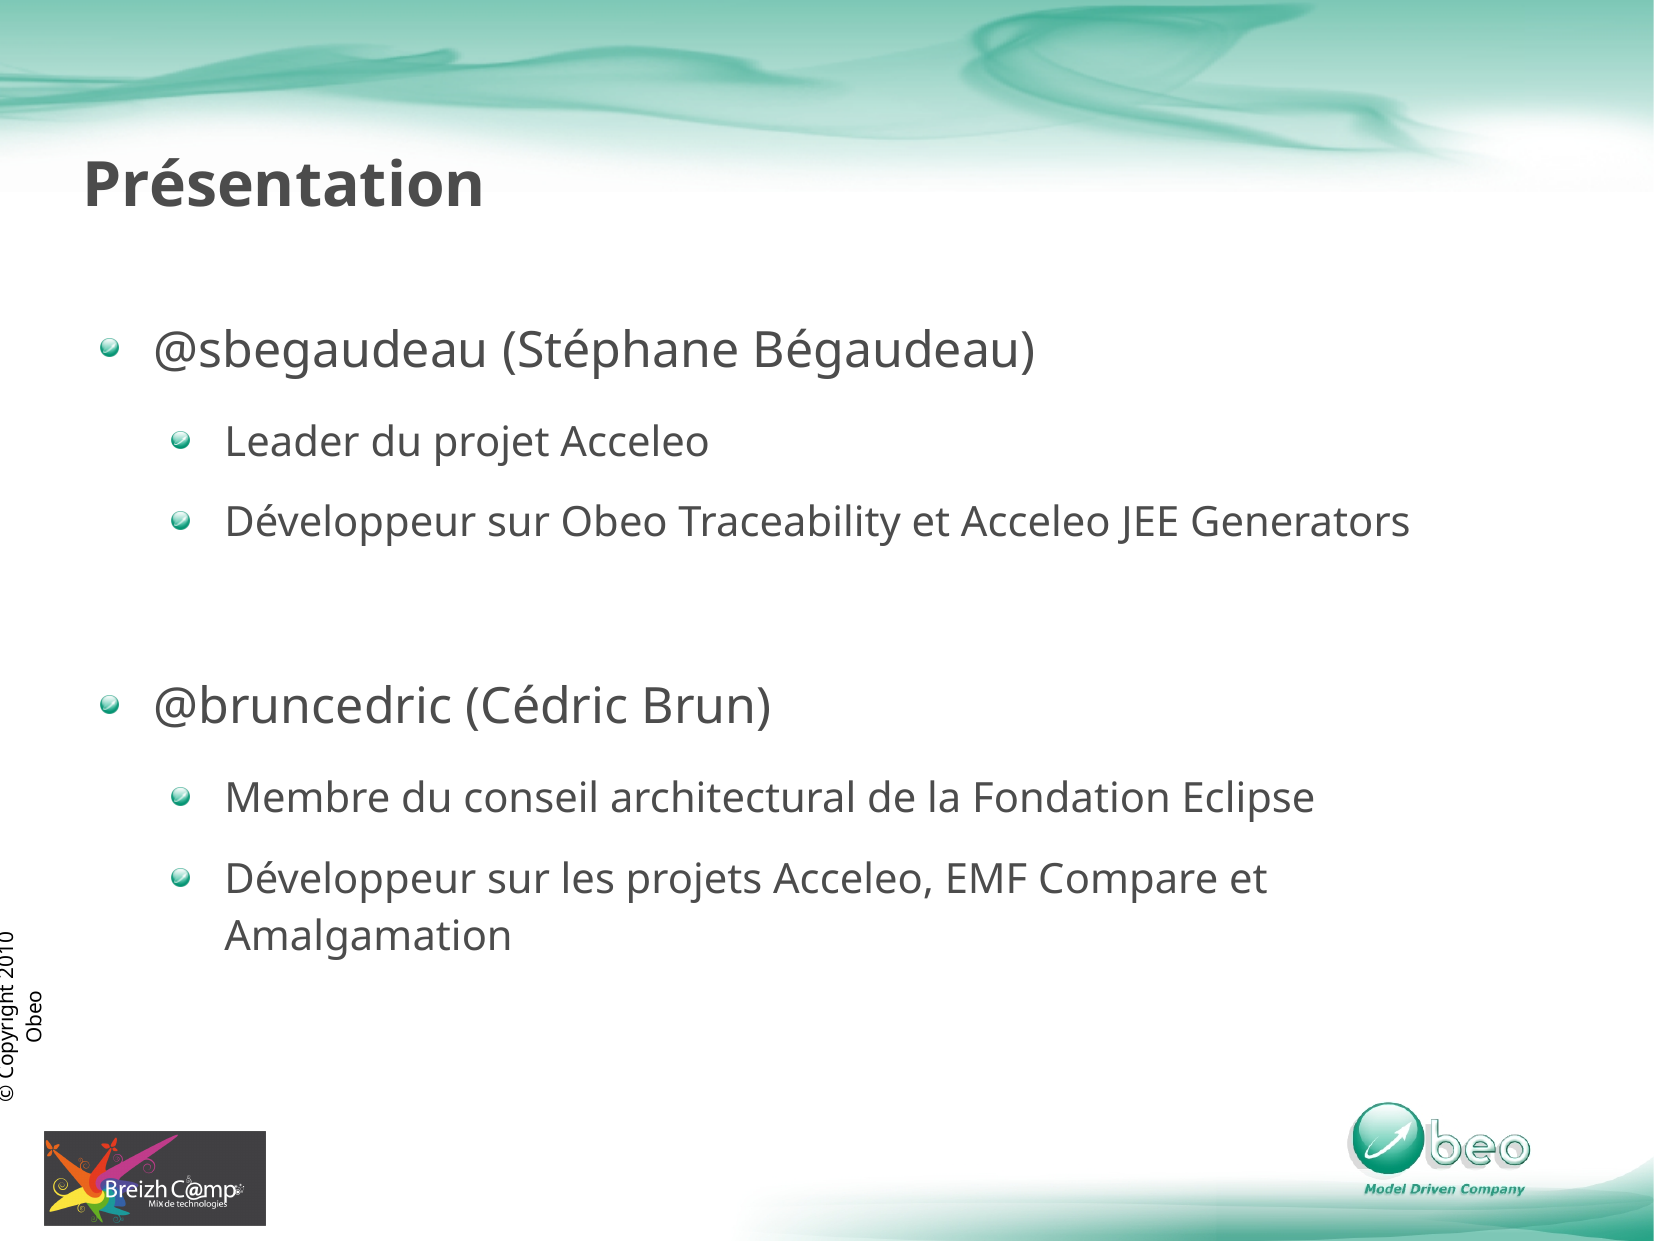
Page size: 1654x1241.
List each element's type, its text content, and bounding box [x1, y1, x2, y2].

title Présentation [82, 78, 1571, 287]
picture [0, 1100, 1654, 1241]
picture [0, 0, 1654, 192]
list @sbegaudeau (Stéphane Bégaudeau) Leader du projet Acceleo Développeur sur Obeo Traceability et Acceleo JEE Generators @bruncedric (Cédric Brun) Membre du conseil architectural de la Fondation Eclipse Développeur sur les projets Acceleo, EMF Compare et Amalgamation [82, 313, 1571, 1166]
